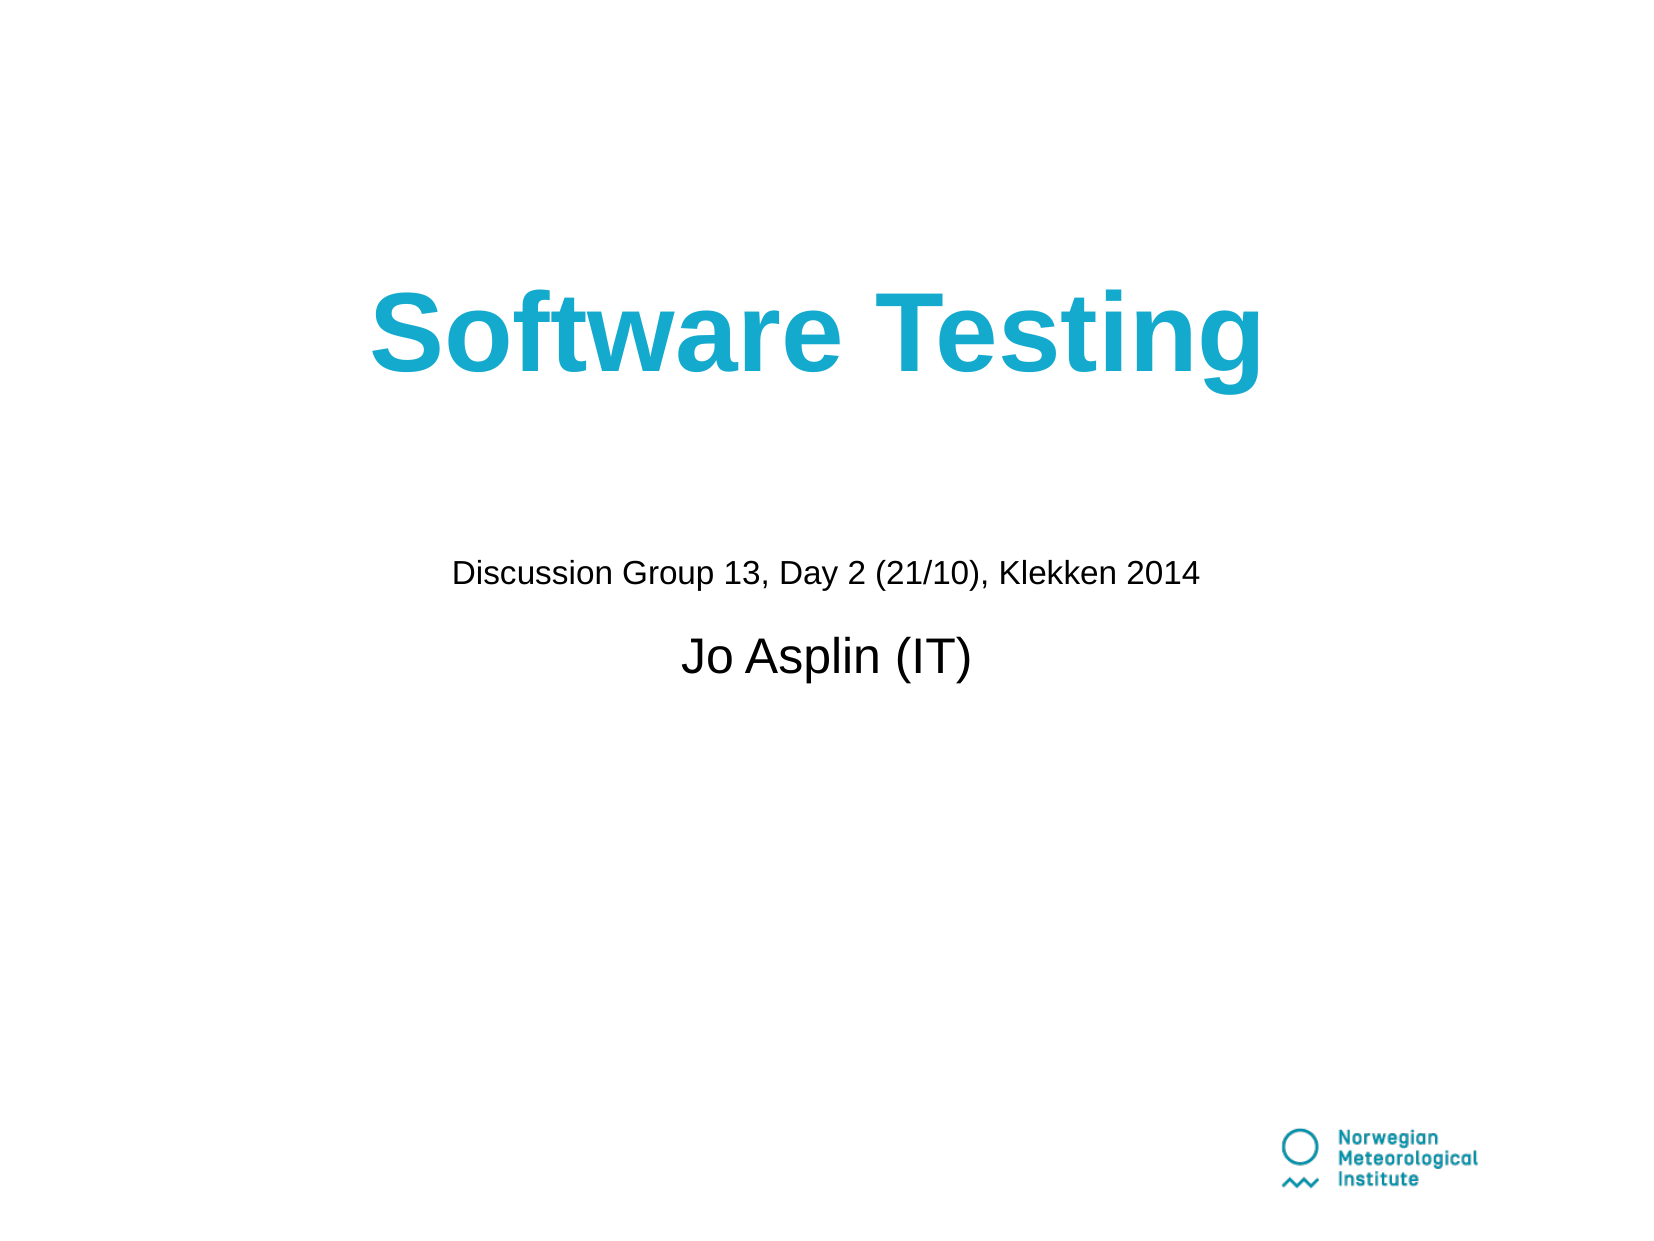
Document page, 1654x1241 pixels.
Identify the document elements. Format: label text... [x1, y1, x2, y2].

title Software Testing [369, 269, 1285, 396]
picture [1236, 1089, 1653, 1241]
text_box Discussion Group 13, Day 2 (21/10), Klekken 2014 Jo Asplin (IT) [160, 546, 1494, 725]
